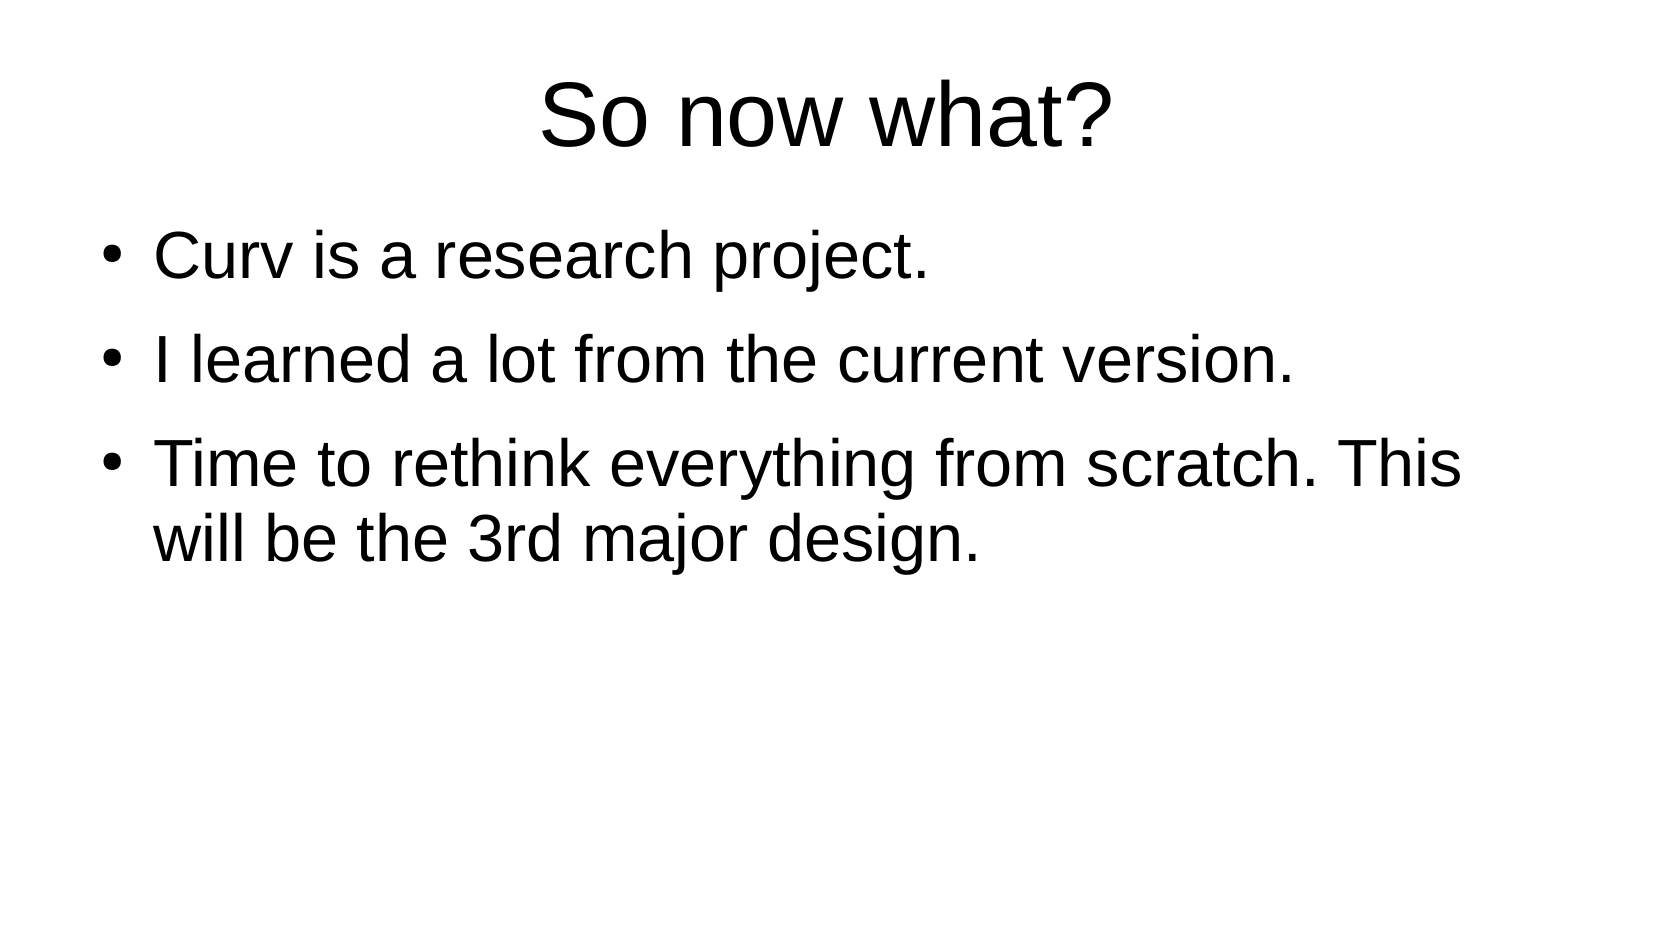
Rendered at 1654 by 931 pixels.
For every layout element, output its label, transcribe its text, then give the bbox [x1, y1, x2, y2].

list Curv is a research project. I learned a lot from the current version. Time to rethink everything from scratch. This will be the 3rd major design. [82, 217, 1571, 758]
title So now what? [82, 37, 1571, 193]
